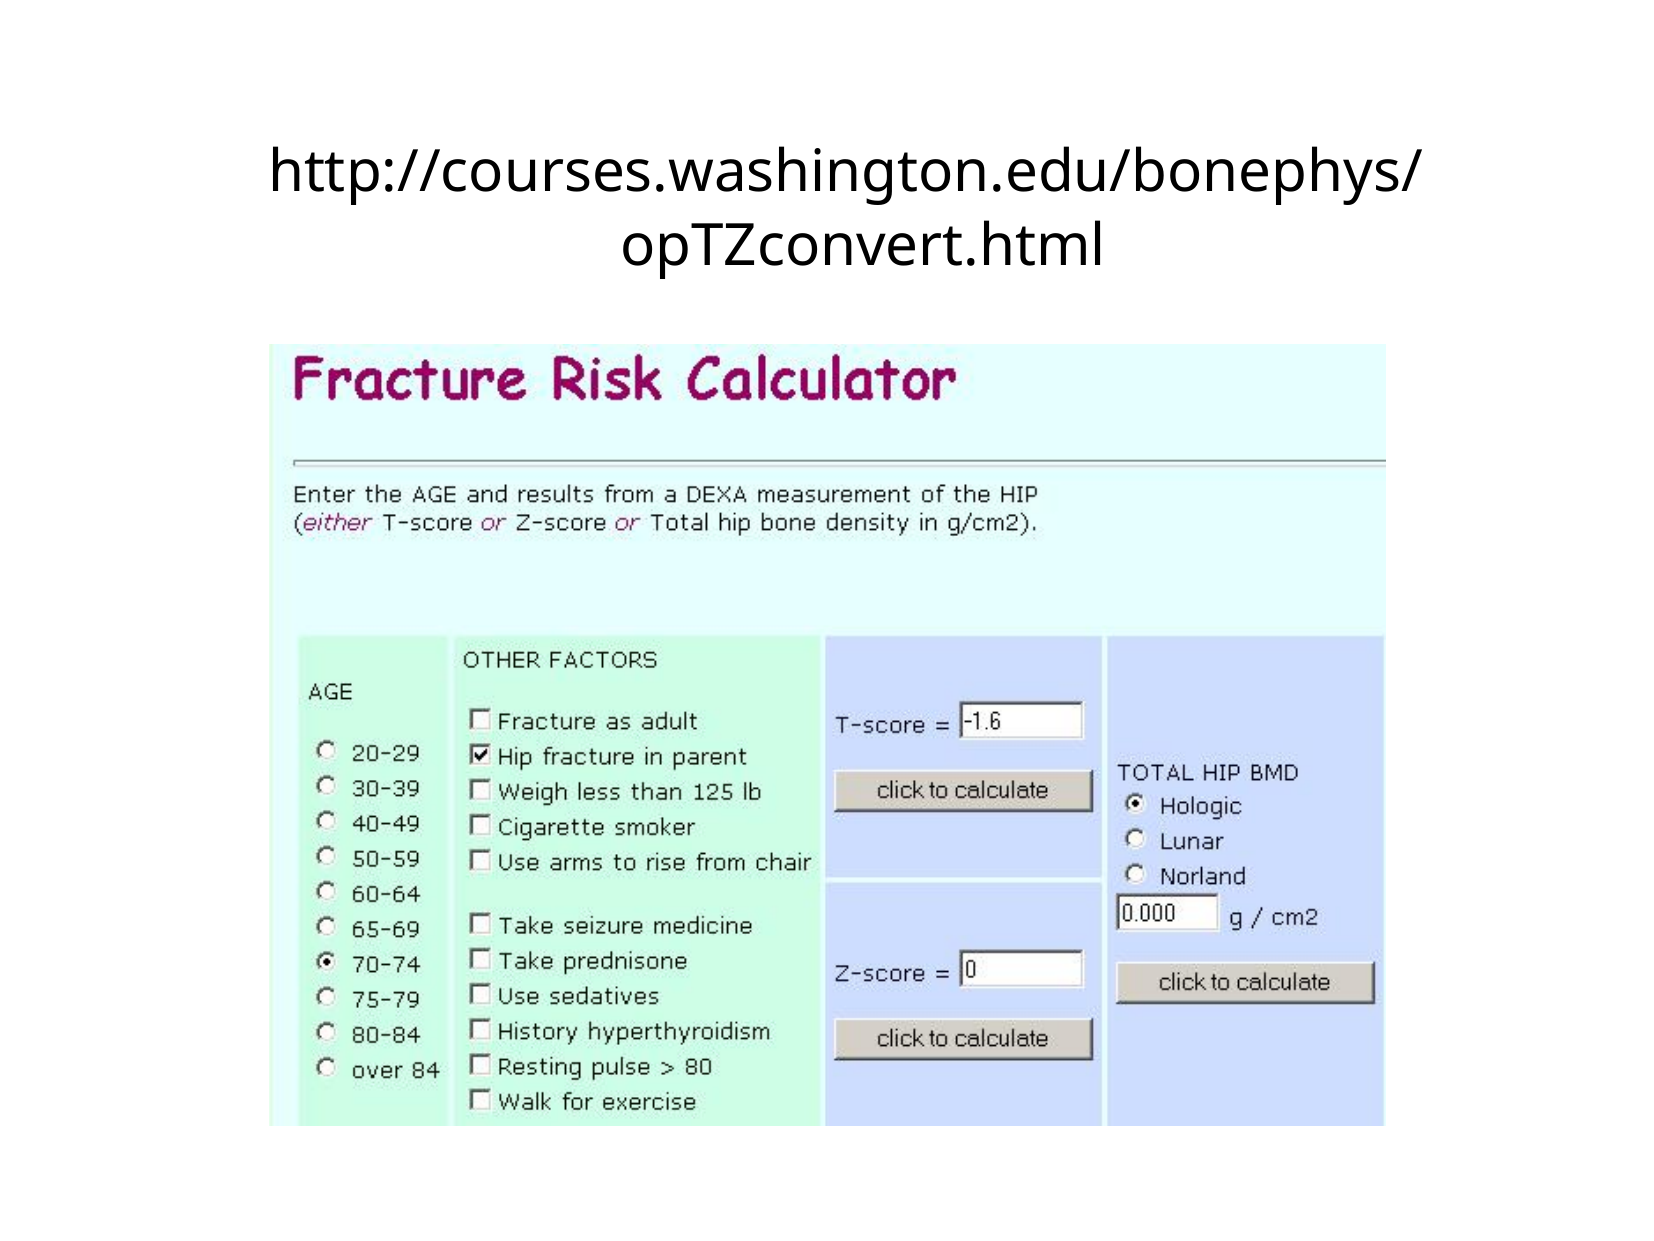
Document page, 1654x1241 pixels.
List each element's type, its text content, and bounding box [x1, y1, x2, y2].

chart [269, 344, 1386, 1126]
title http://courses.washington.edu/bonephys/opTZconvert.html [121, 140, 1534, 272]
